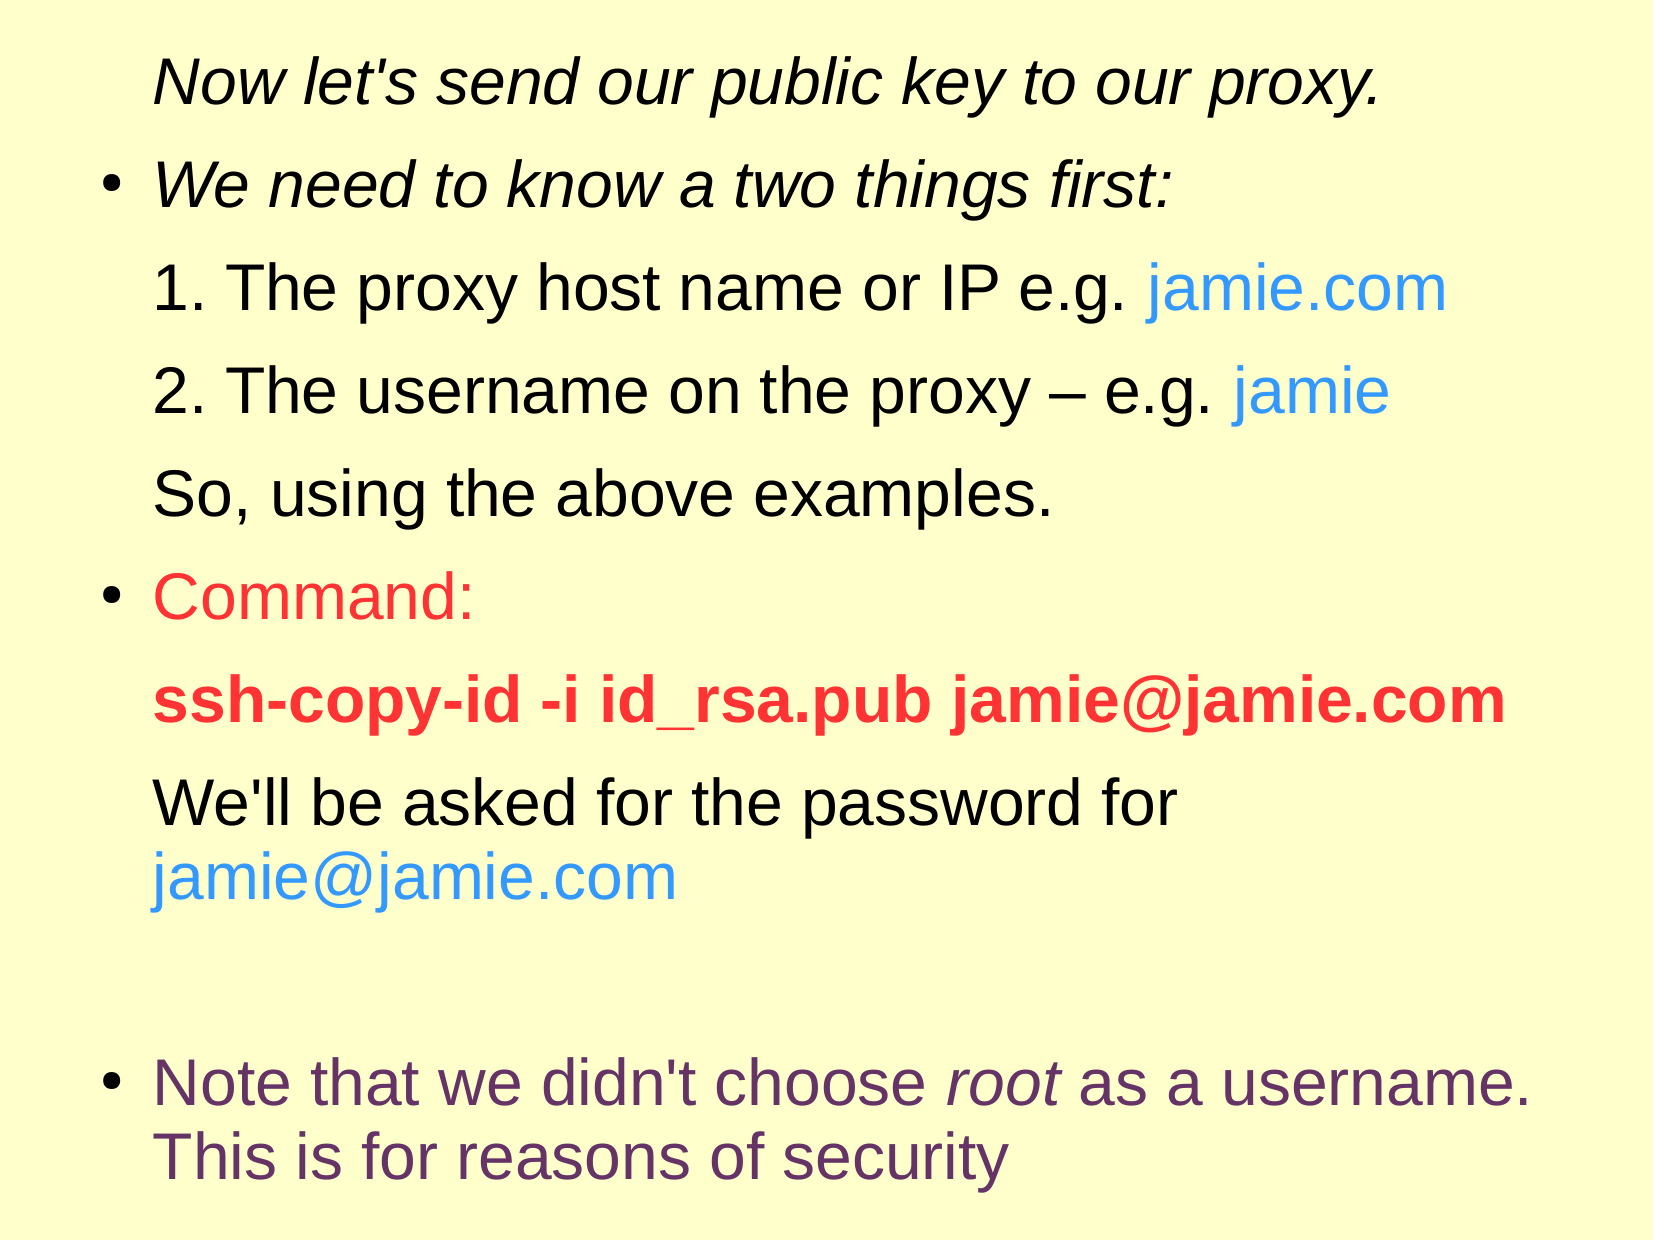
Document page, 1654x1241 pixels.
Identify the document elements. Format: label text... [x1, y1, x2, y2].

list Now let's send our public key to our proxy. We need to know a two things first: 1. The proxy host name or IP e.g. jamie.com 2. The username on the proxy – e.g. jamie So, using the above examples. Command: ssh-copy-id -i id_rsa.pub jamie@jamie.com We'll be asked for the password for jamie@jamie.com Note that we didn't choose root as a username. This is for reasons of security [82, 44, 1571, 1194]
